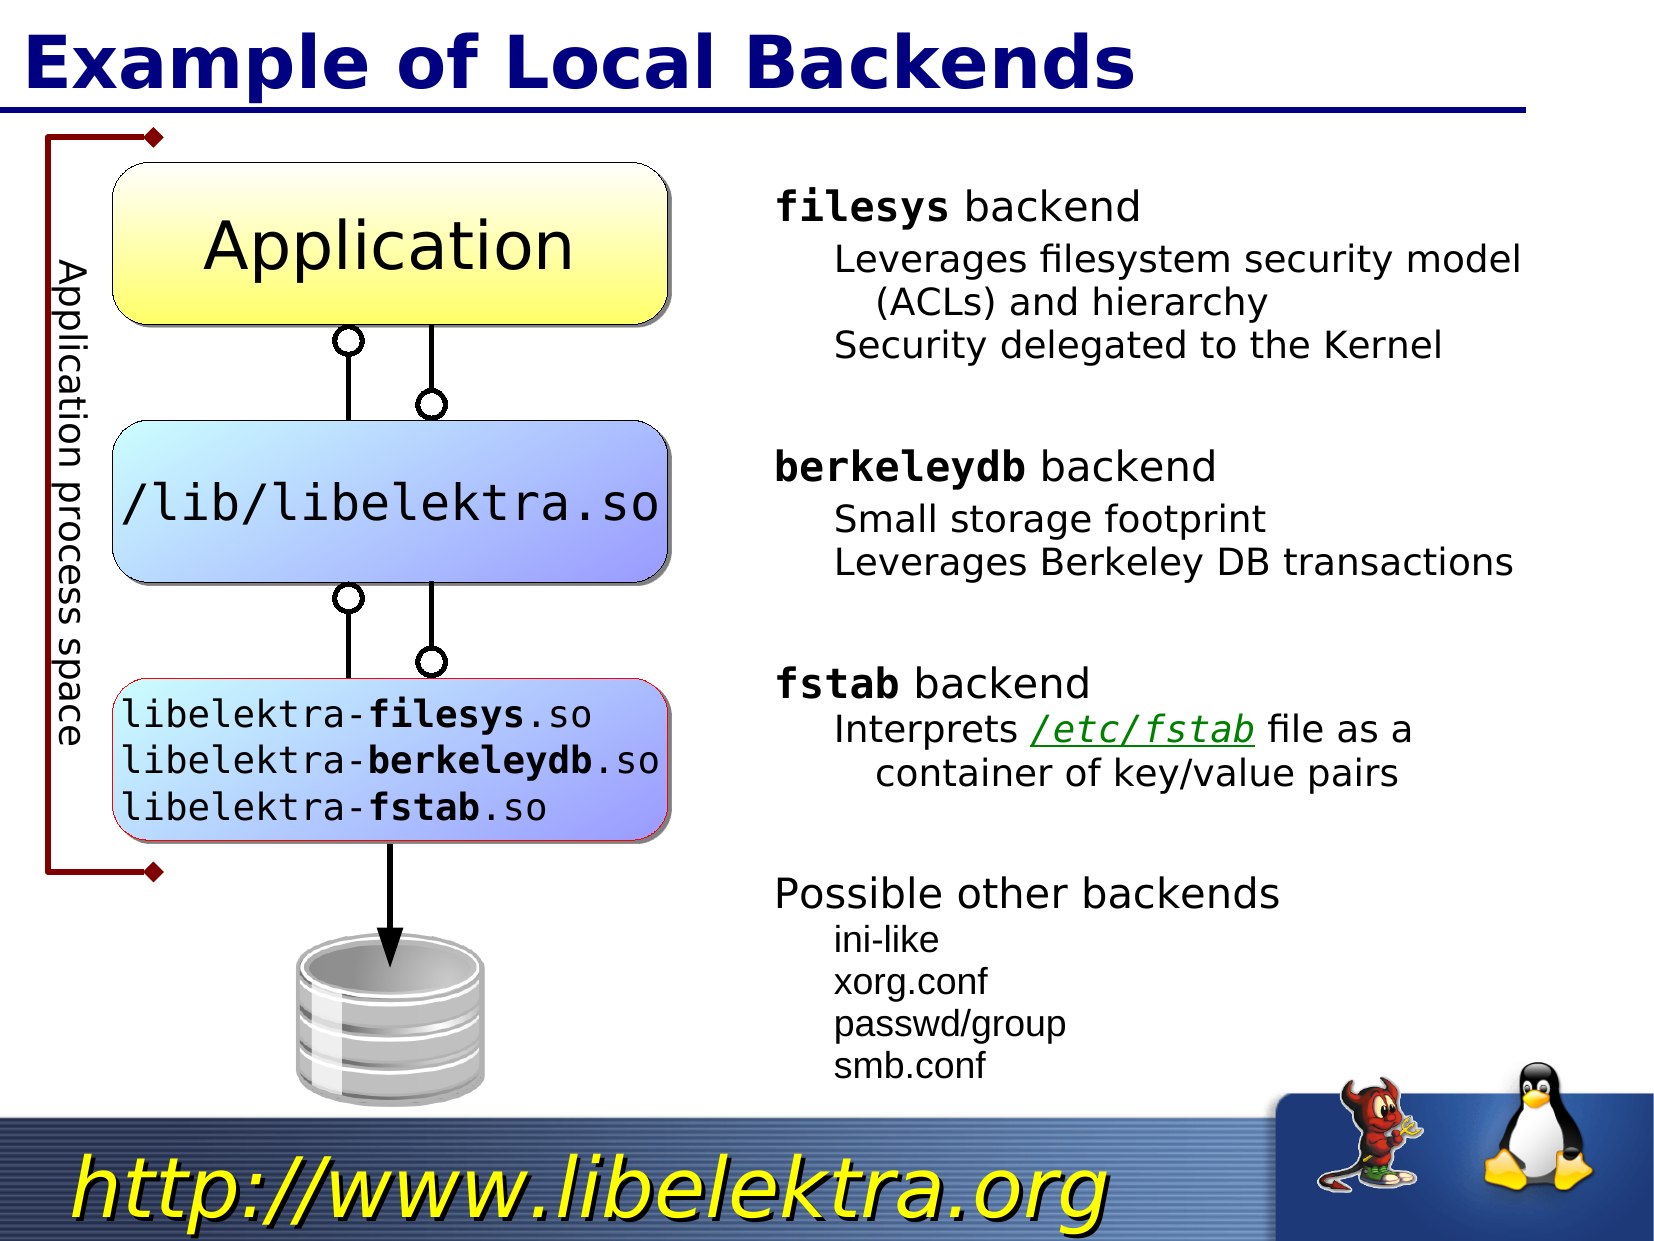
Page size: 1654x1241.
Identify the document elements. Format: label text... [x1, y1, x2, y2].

text_box [332, 324, 365, 421]
picture [0, 932, 1654, 1241]
text_box [415, 581, 448, 678]
text_box [415, 324, 448, 421]
text_box Application [112, 162, 668, 325]
text_box libelektra-filesys.so libelektra-berkeleydb.so libelektra-fstab.so [112, 678, 668, 841]
text_box Application process space [53, 259, 98, 748]
text_box [332, 581, 365, 678]
list filesys backend Leverages filesystem security model (ACLs) and hierarchy Security delegated to the Kernel berkeleydb backend Small storage footprint Leverages Berkeley DB transactions fstab backend Interprets /etc/fstab file as a container of key/value pairs Possible other backends ini-like xorg.conf passwd/group smb.conf [744, 175, 1588, 1095]
text_box /lib/libelektra.so [112, 420, 668, 583]
text_box Example of Local Backends [22, 14, 1611, 111]
